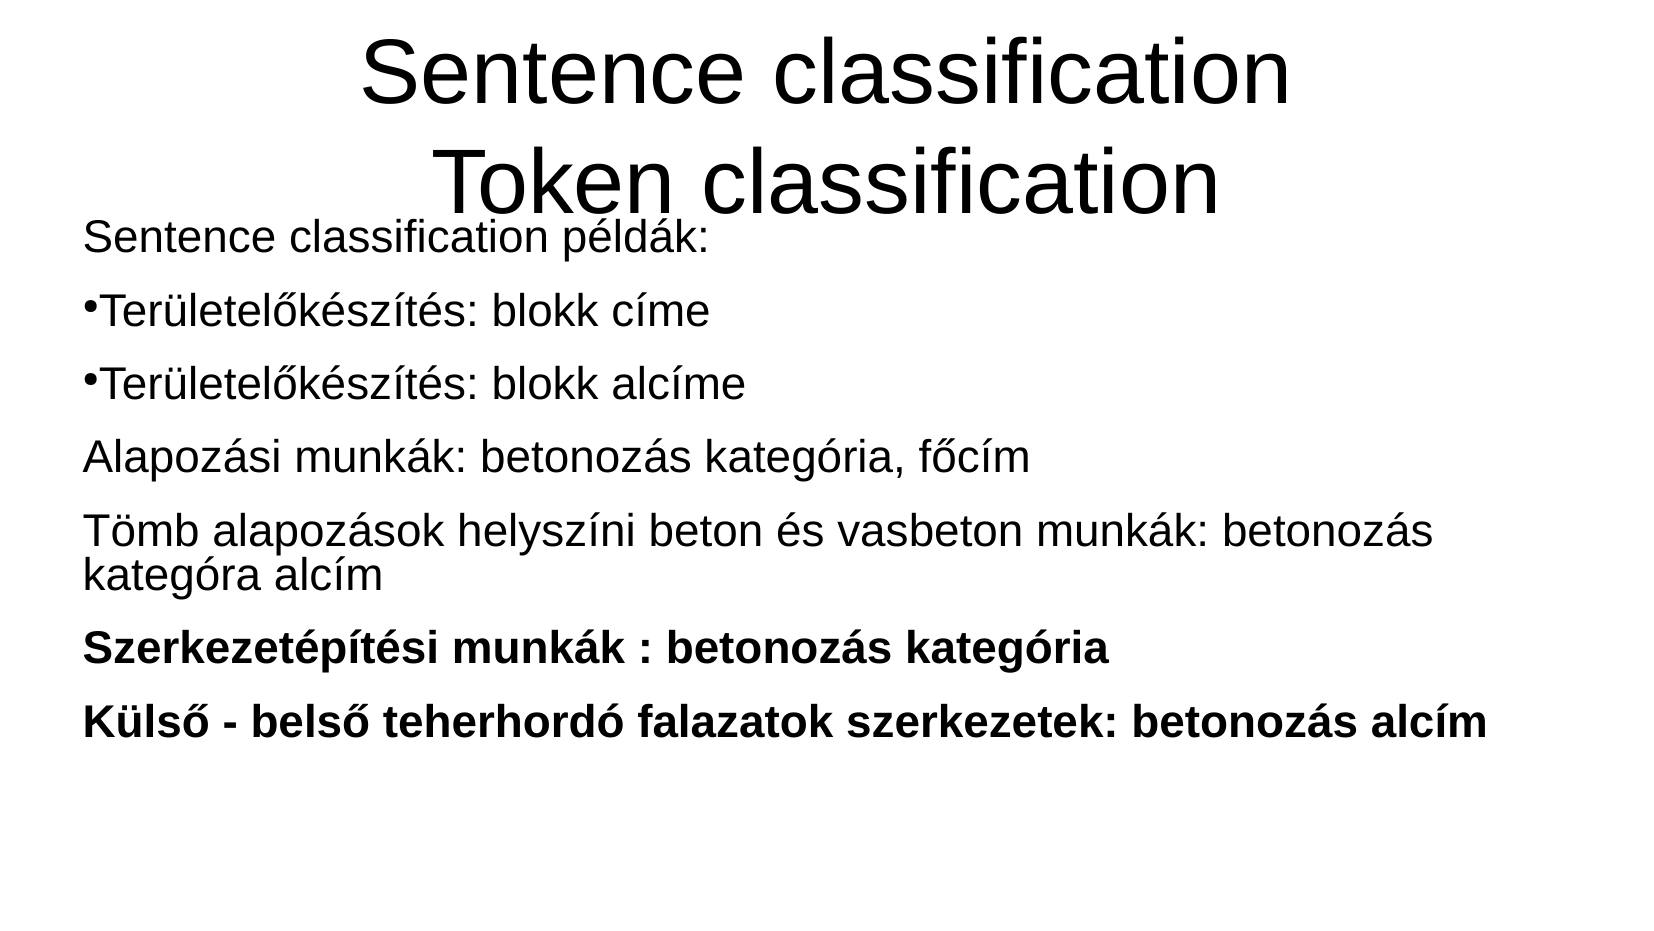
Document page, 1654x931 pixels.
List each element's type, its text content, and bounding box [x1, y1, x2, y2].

list Sentence classification példák: Területelőkészítés: blokk címe Területelőkészítés: blokk alcíme Alapozási munkák: betonozás kategória, főcím Tömb alapozások helyszíni beton és vasbeton munkák: betonozás kategóra alcím Szerkezetépítési munkák : betonozás kategória Külső - belső teherhordó falazatok szerkezetek: betonozás alcím [82, 217, 1571, 758]
title Sentence classification Token classification [82, 12, 1571, 217]
